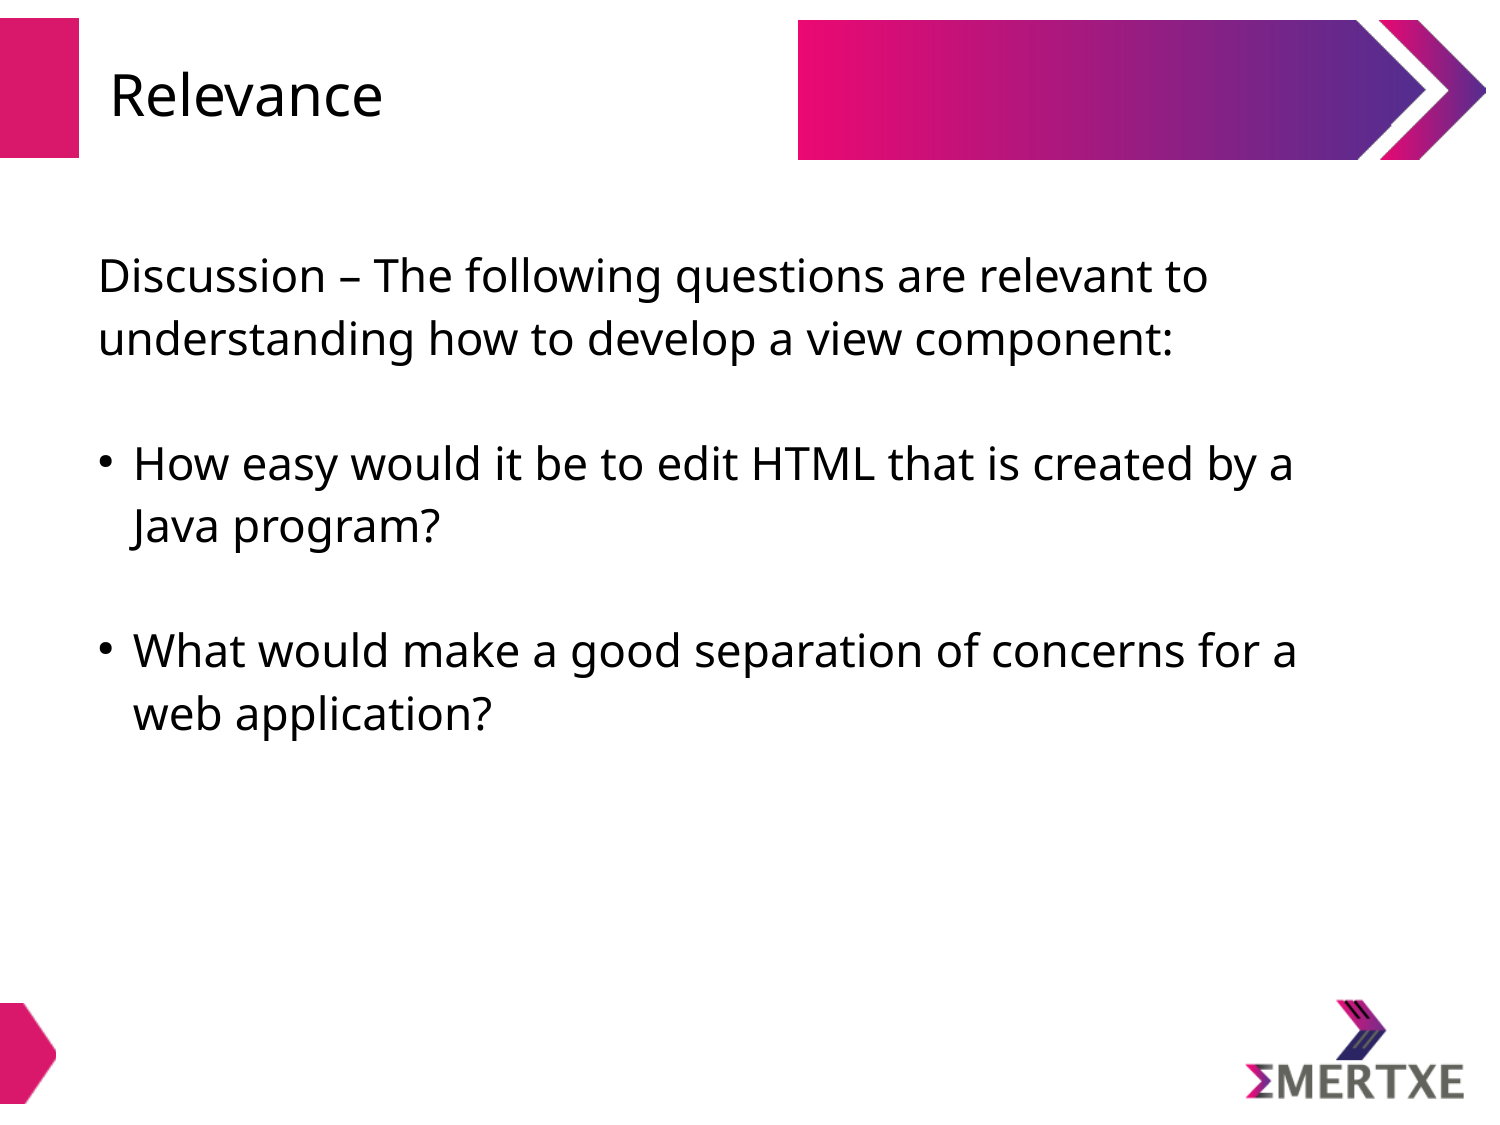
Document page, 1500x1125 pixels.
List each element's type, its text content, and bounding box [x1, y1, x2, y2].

picture [798, 20, 1486, 160]
text_box Discussion – The following questions are relevant to understanding how to develop a view component: How easy would it be to edit HTML that is created by a Java program? What would make a good separation of concerns for a web application? [82, 236, 1406, 680]
picture [1245, 996, 1465, 1099]
text_box Relevance [94, 47, 733, 131]
